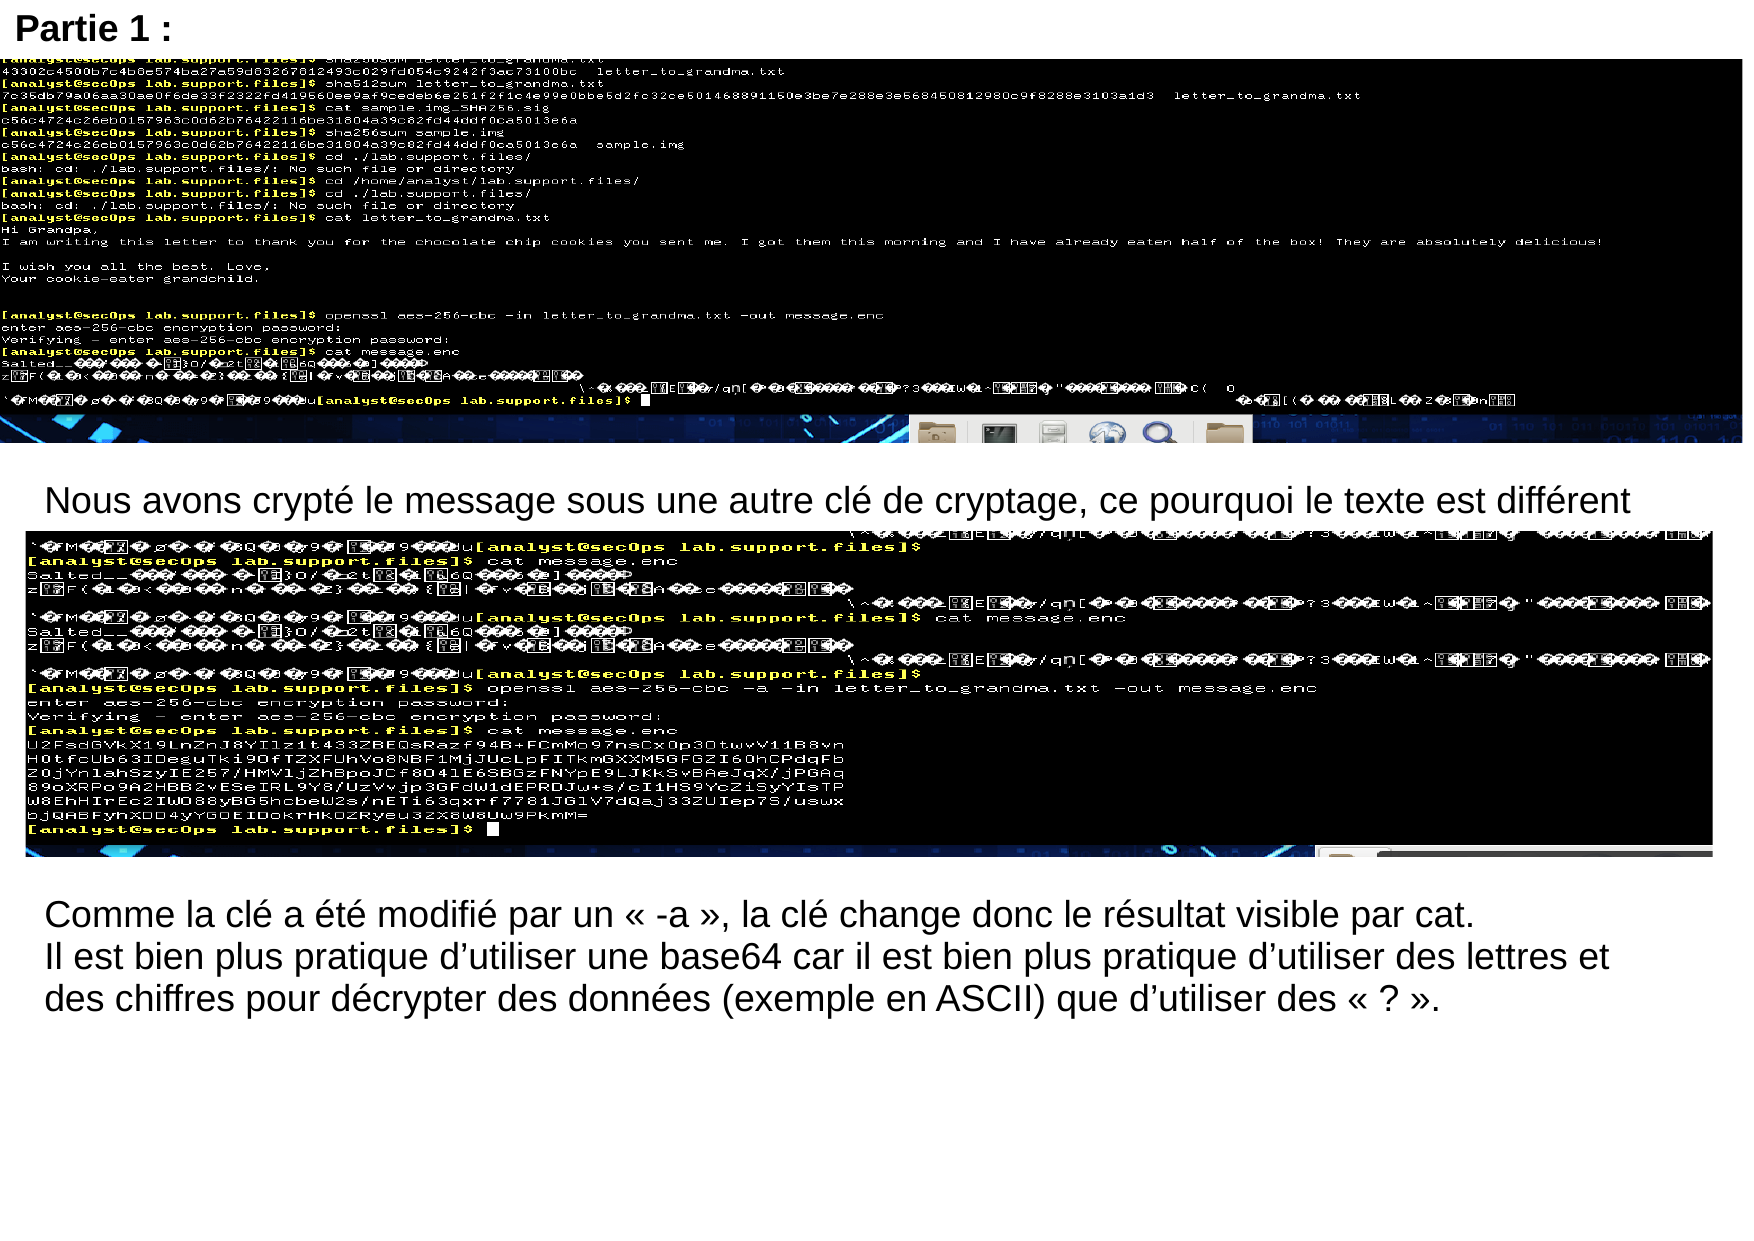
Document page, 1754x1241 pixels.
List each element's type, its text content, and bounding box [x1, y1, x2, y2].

text_box Nous avons crypté le message sous une autre clé de cryptage, ce pourquoi le texte est différent [29, 472, 1684, 530]
text_box Comme la clé a été modifié par un « -a », la clé change donc le résultat visible par cat. Il est bien plus pratique d’utiliser une base64 car il est bien plus pratique d’utiliser des lettres et des chiffres pour décrypter des données (exemple en ASCII) que d’utiliser des « ? ». [29, 885, 1684, 1027]
picture [0, 59, 1743, 443]
picture [25, 531, 1713, 857]
text_box Partie 1 : [0, 0, 207, 57]
